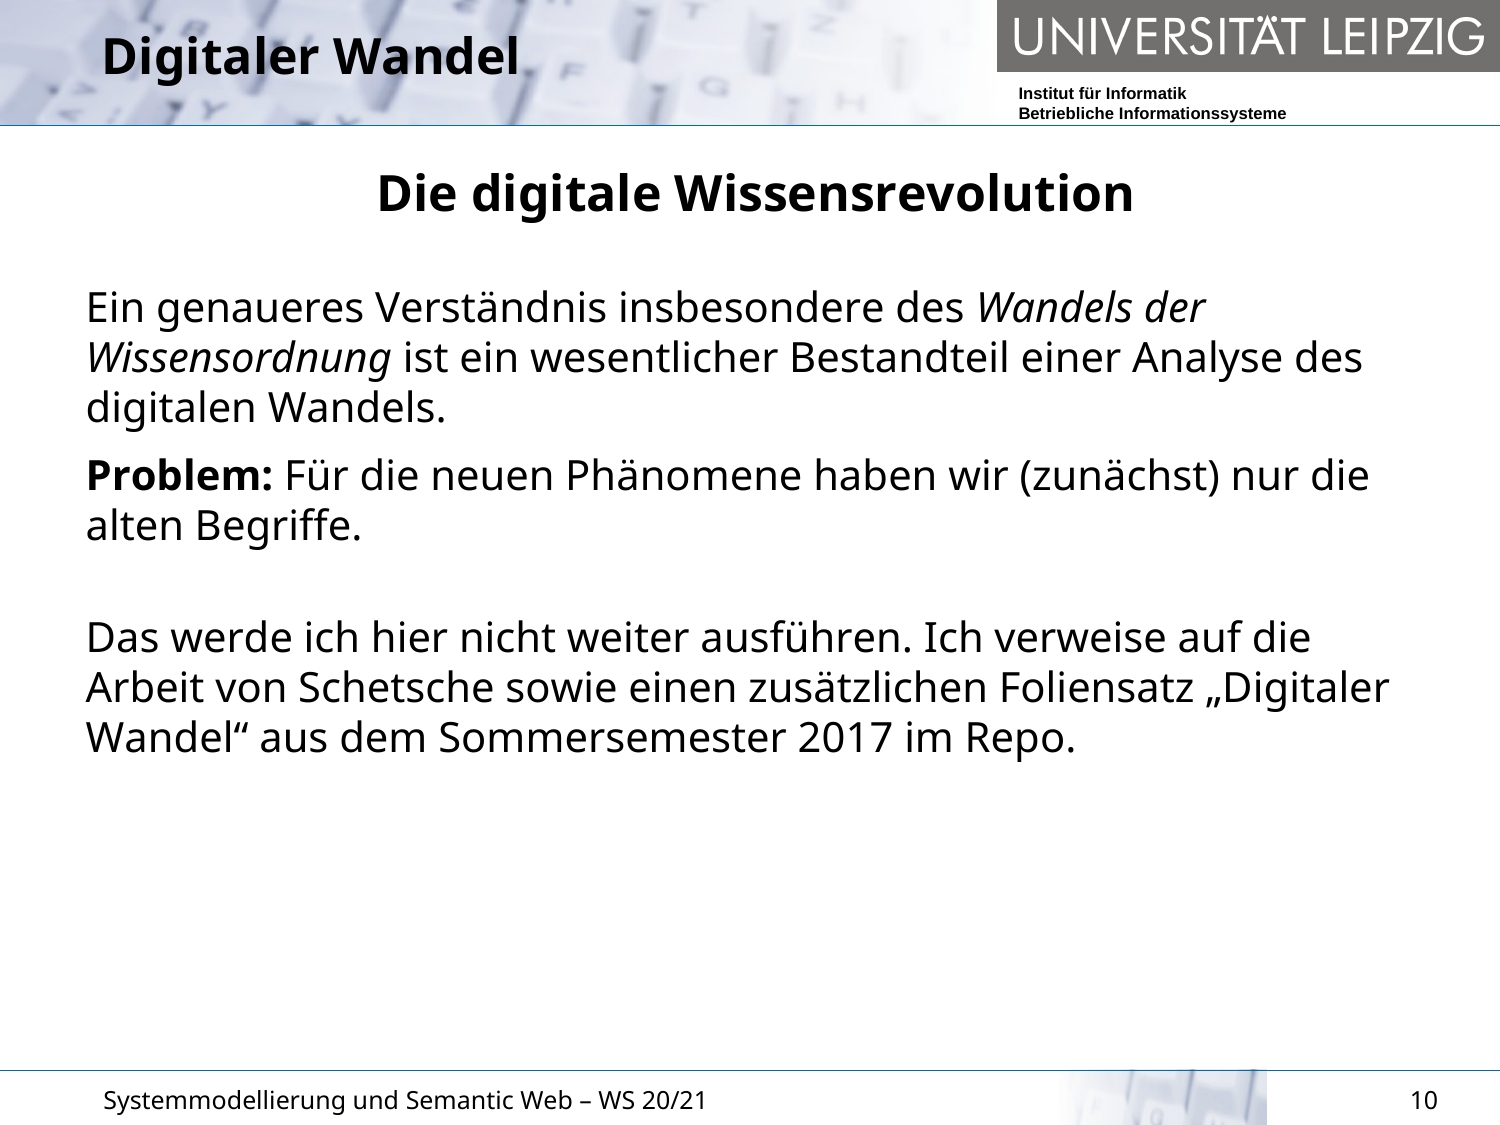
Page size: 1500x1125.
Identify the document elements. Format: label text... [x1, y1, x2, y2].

text_box Die digitale Wissensrevolution Ein genaueres Verständnis insbesondere des Wandels der Wissensordnung ist ein wesentlicher Bestandteil einer Analyse des digitalen Wandels. Problem: Für die neuen Phänomene haben wir (zunächst) nur die alten Begriffe. Das werde ich hier nicht weiter ausführen. Ich verweise auf die Arbeit von Schetsche sowie einen zusätzlichen Foliensatz „Digitaler Wandel“ aus dem Sommersemester 2017 im Repo. [70, 153, 1442, 769]
text_box Digitaler Wandel [87, 16, 537, 93]
picture [1057, 1071, 1267, 1125]
picture [0, 0, 1500, 125]
